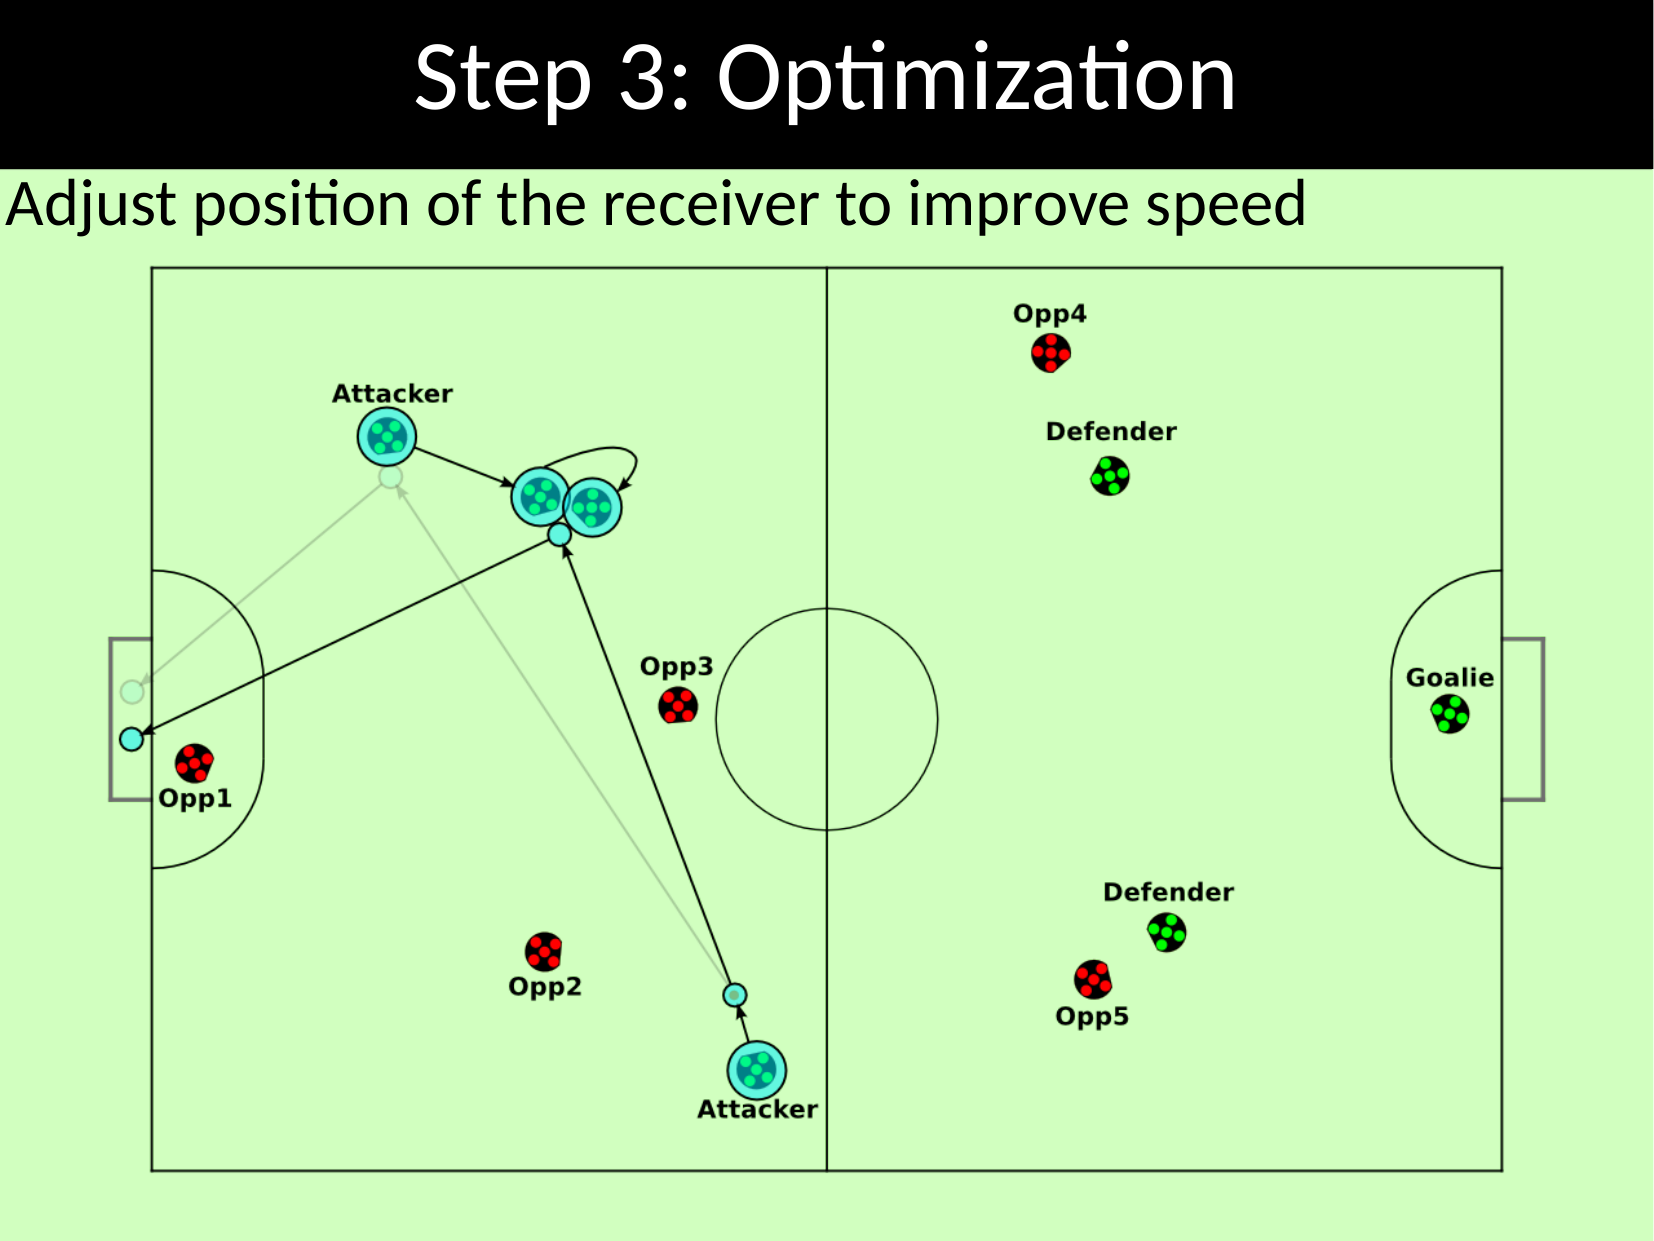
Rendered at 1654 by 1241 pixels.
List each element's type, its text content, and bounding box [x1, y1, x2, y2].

picture [0, 169, 1654, 1241]
list Adjust position of the receiver to improve speed [5, 175, 1654, 289]
title Step 3: Optimization [0, 0, 1654, 169]
